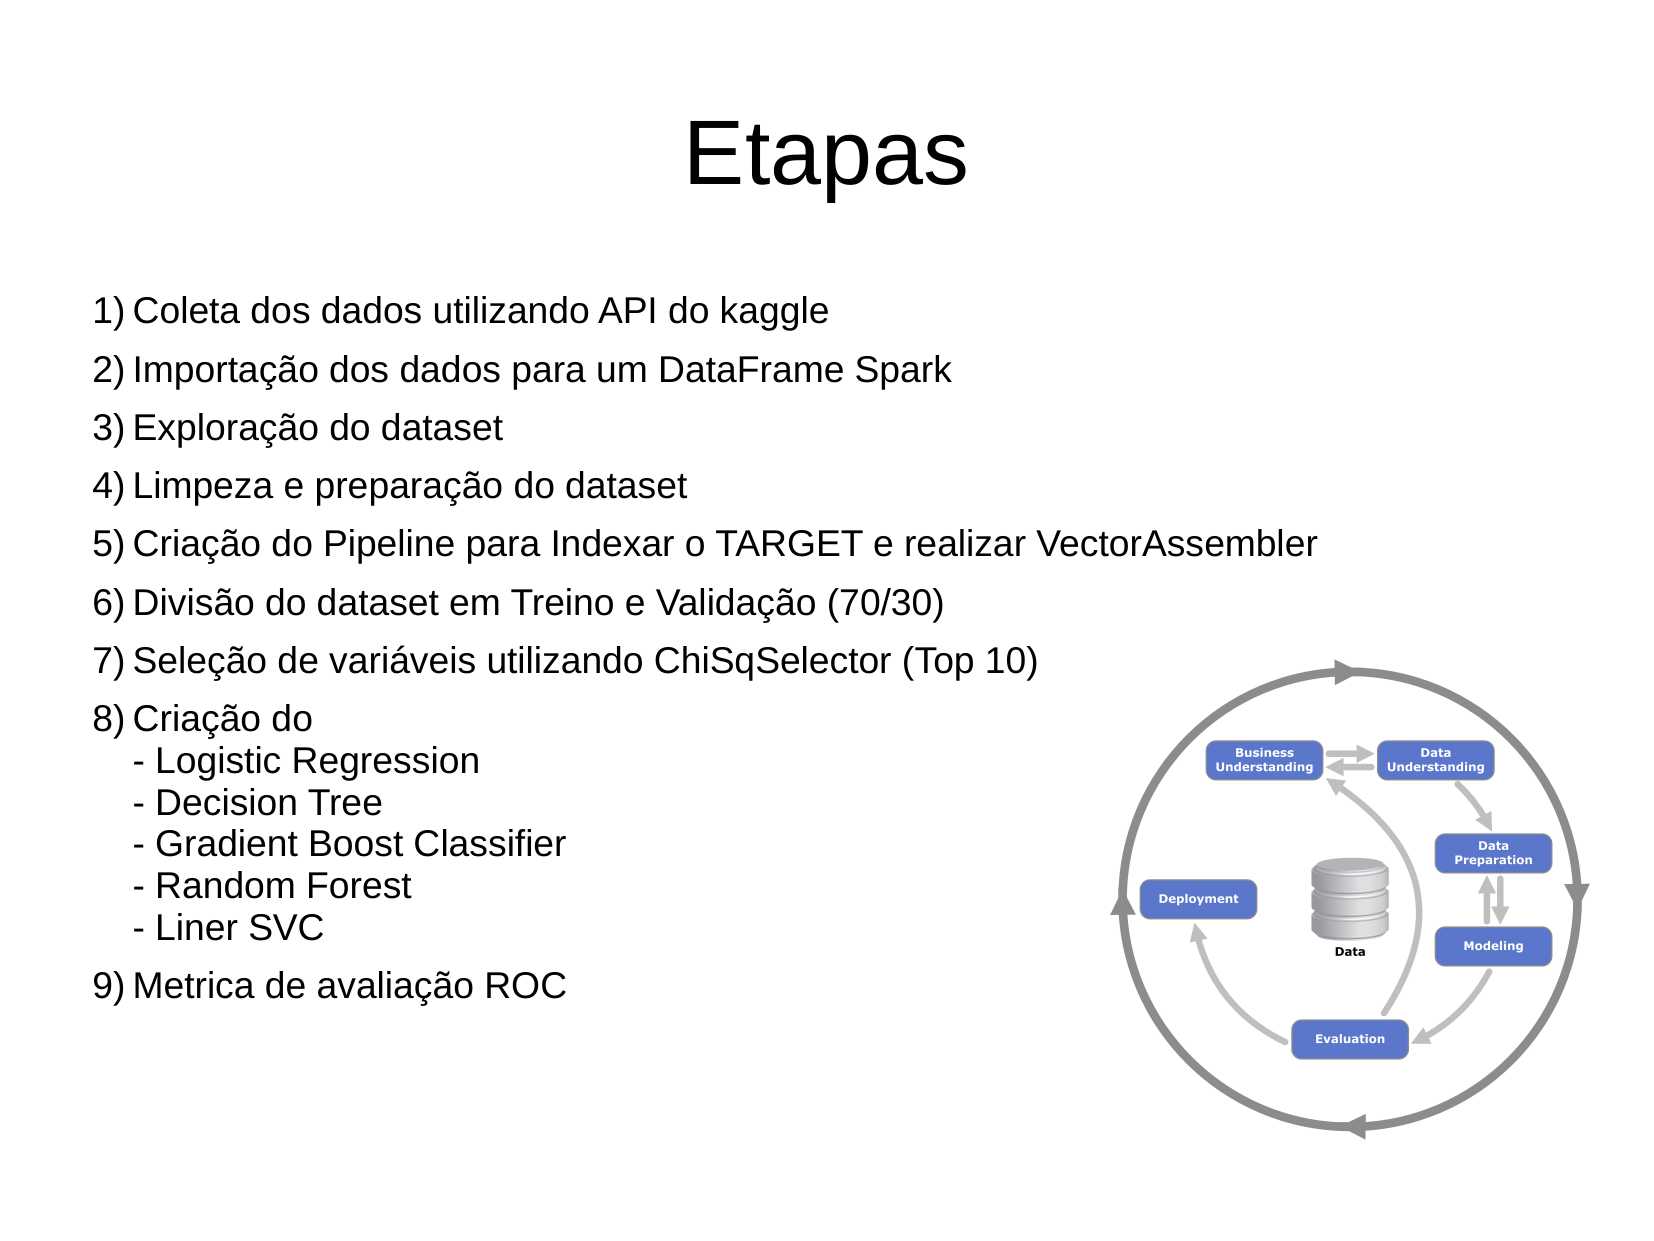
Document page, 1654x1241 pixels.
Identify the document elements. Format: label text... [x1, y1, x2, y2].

list Coleta dos dados utilizando API do kaggle Importação dos dados para um DataFrame Spark Exploração do dataset Limpeza e preparação do dataset Criação do Pipeline para Indexar o TARGET e realizar VectorAssembler Divisão do dataset em Treino e Validação (70/30) Seleção de variáveis utilizando ChiSqSelector (Top 10) Criação do - Logistic Regression - Decision Tree - Gradient Boost Classifier - Random Forest - Liner SVC Metrica de avaliação ROC [82, 290, 1571, 1010]
picture [1110, 659, 1590, 1141]
title Etapas [82, 49, 1571, 257]
